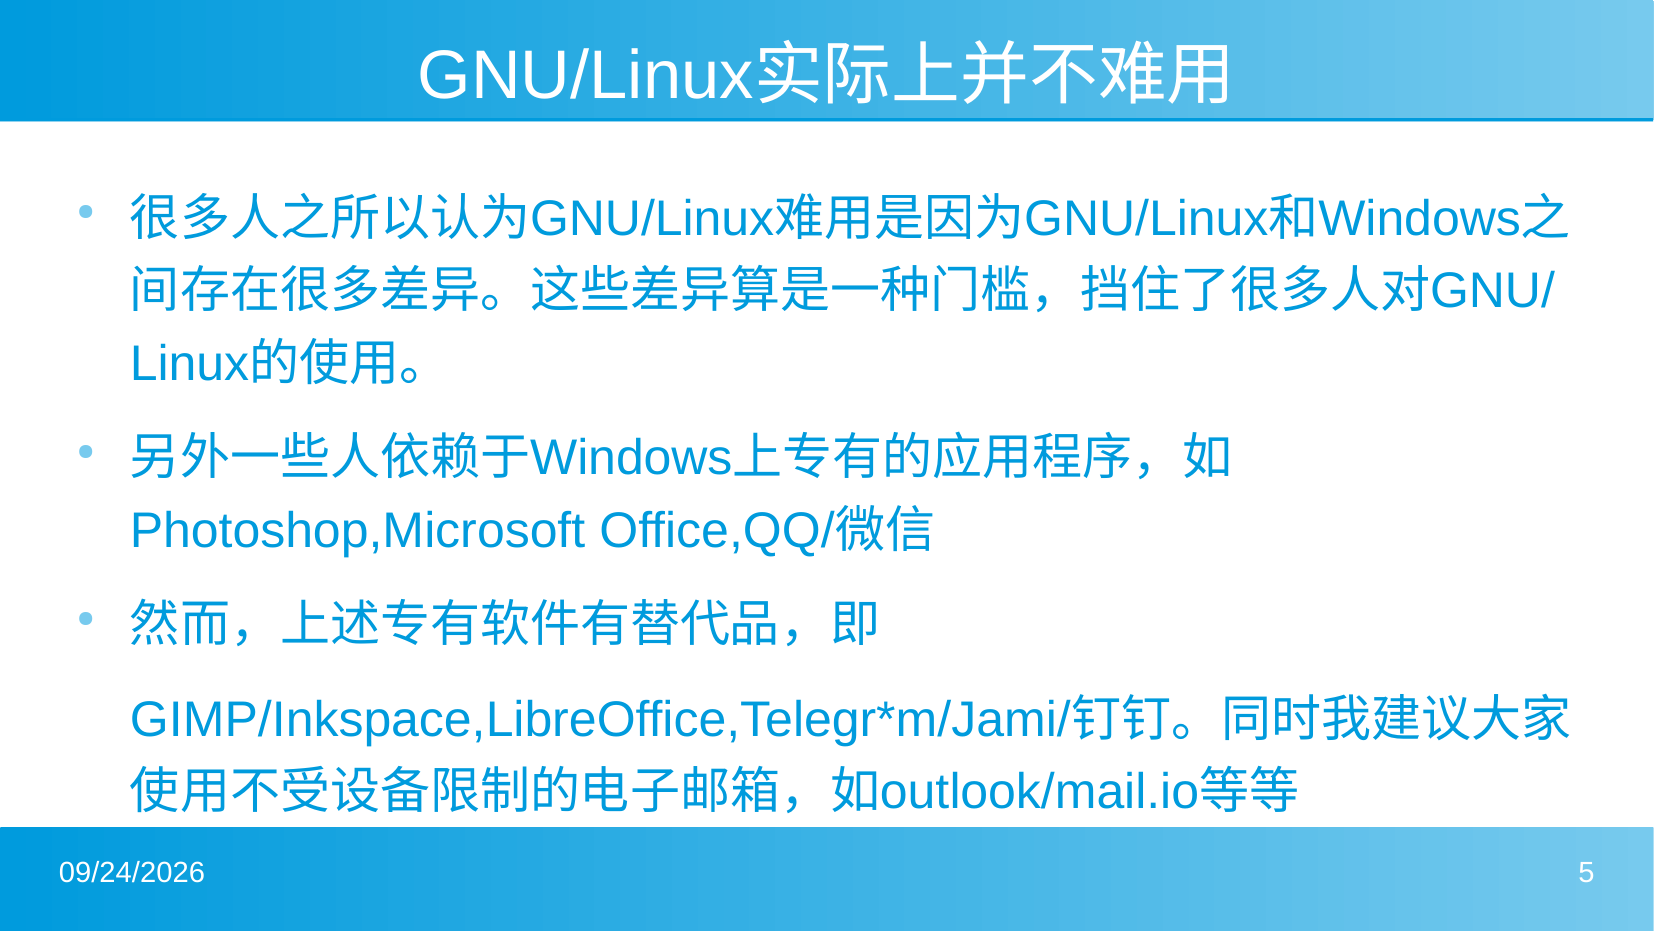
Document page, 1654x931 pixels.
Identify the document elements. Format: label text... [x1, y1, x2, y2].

title GNU/Linux实际上并不难用 [59, 27, 1595, 111]
list 很多人之所以认为GNU/Linux难用是因为GNU/Linux和Windows之间存在很多差异。这些差异算是一种门槛，挡住了很多人对GNU/Linux的使用。 另外一些人依赖于Windows上专有的应用程序，如Photoshop,Microsoft Office,QQ/微信 然而，上述专有软件有替代品，即 GIMP/Inkspace,LibreOffice,Telegr*m/Jami/钉钉。同时我建议大家使用不受设备限制的电子邮箱，如outlook/mail.io等等 [59, 177, 1595, 768]
